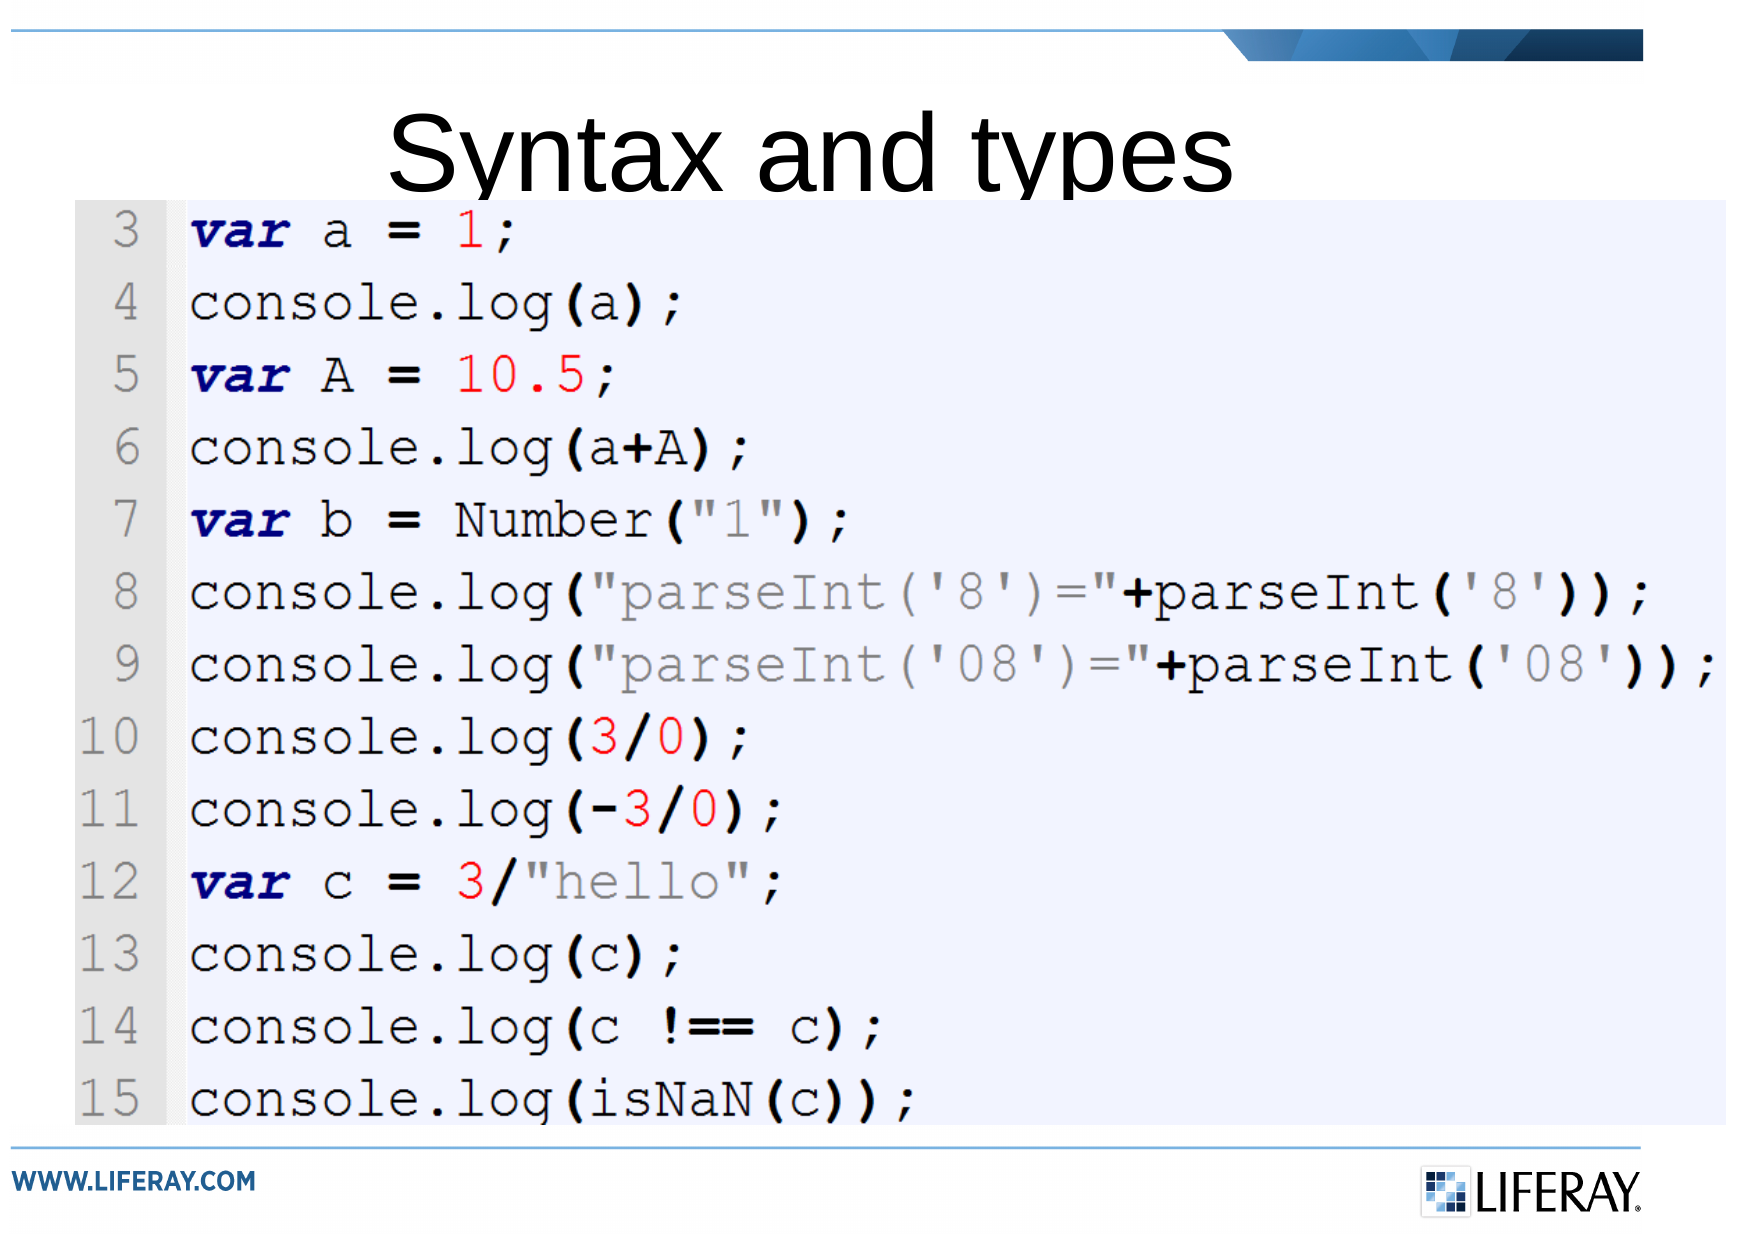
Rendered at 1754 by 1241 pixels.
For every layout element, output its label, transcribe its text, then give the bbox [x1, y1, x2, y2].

title Syntax and types [82, 49, 1571, 200]
picture [9, 200, 1726, 1234]
picture [11, 0, 1644, 84]
